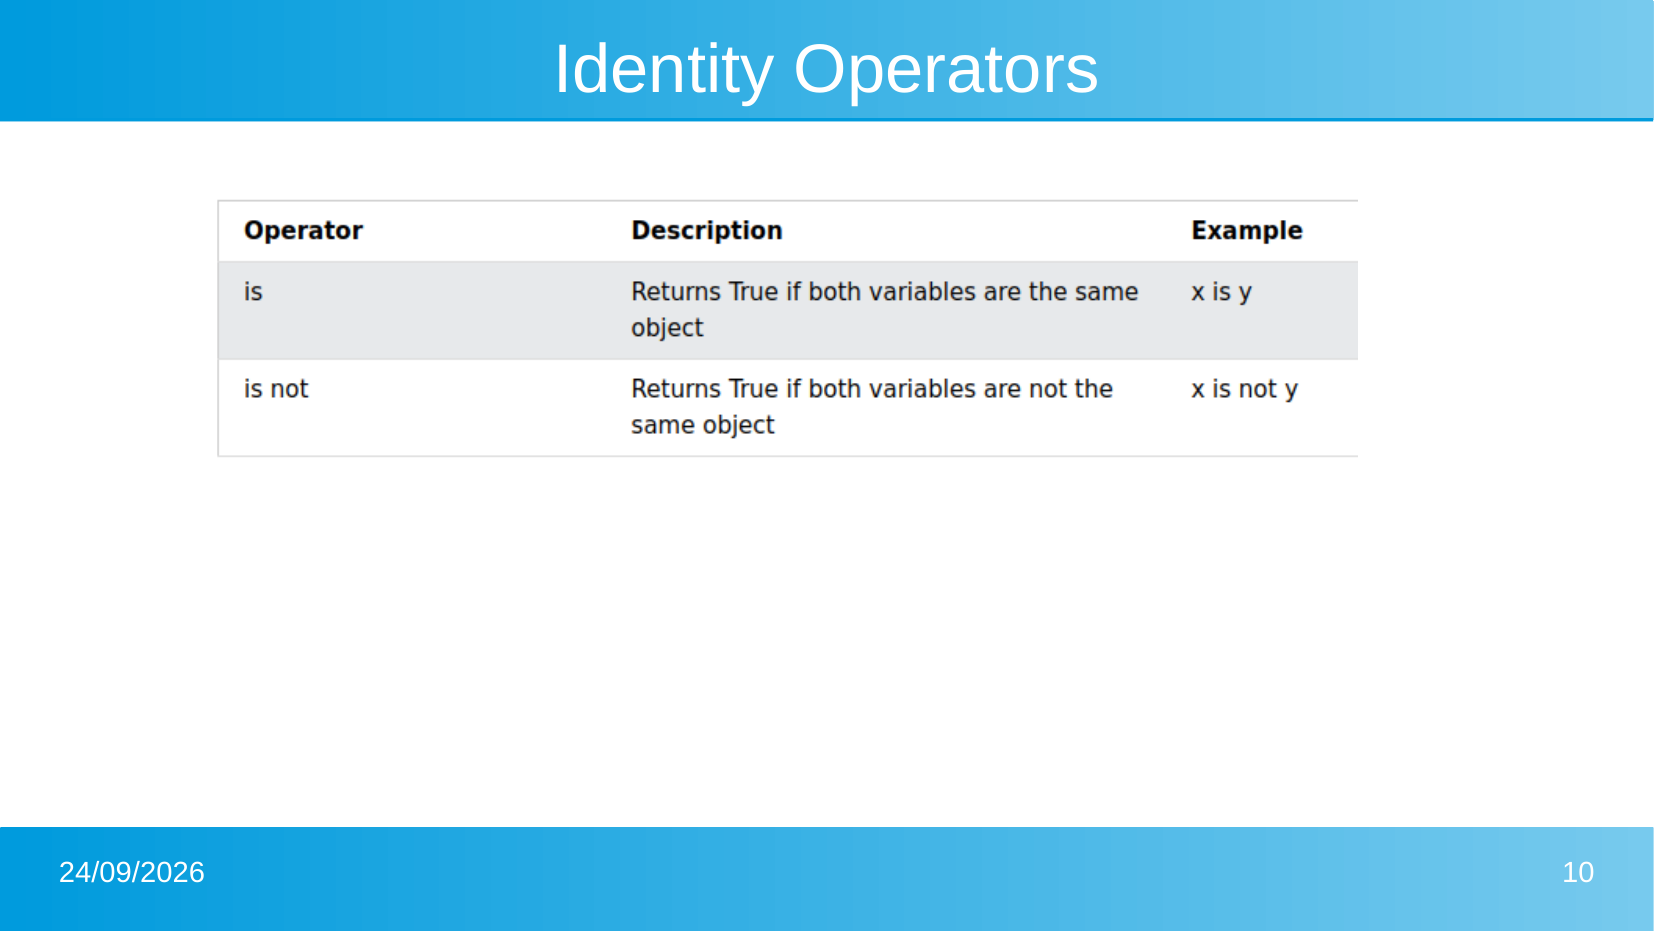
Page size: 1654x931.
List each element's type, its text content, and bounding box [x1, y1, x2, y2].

picture [191, 172, 1358, 462]
title Identity Operators [59, 29, 1595, 108]
